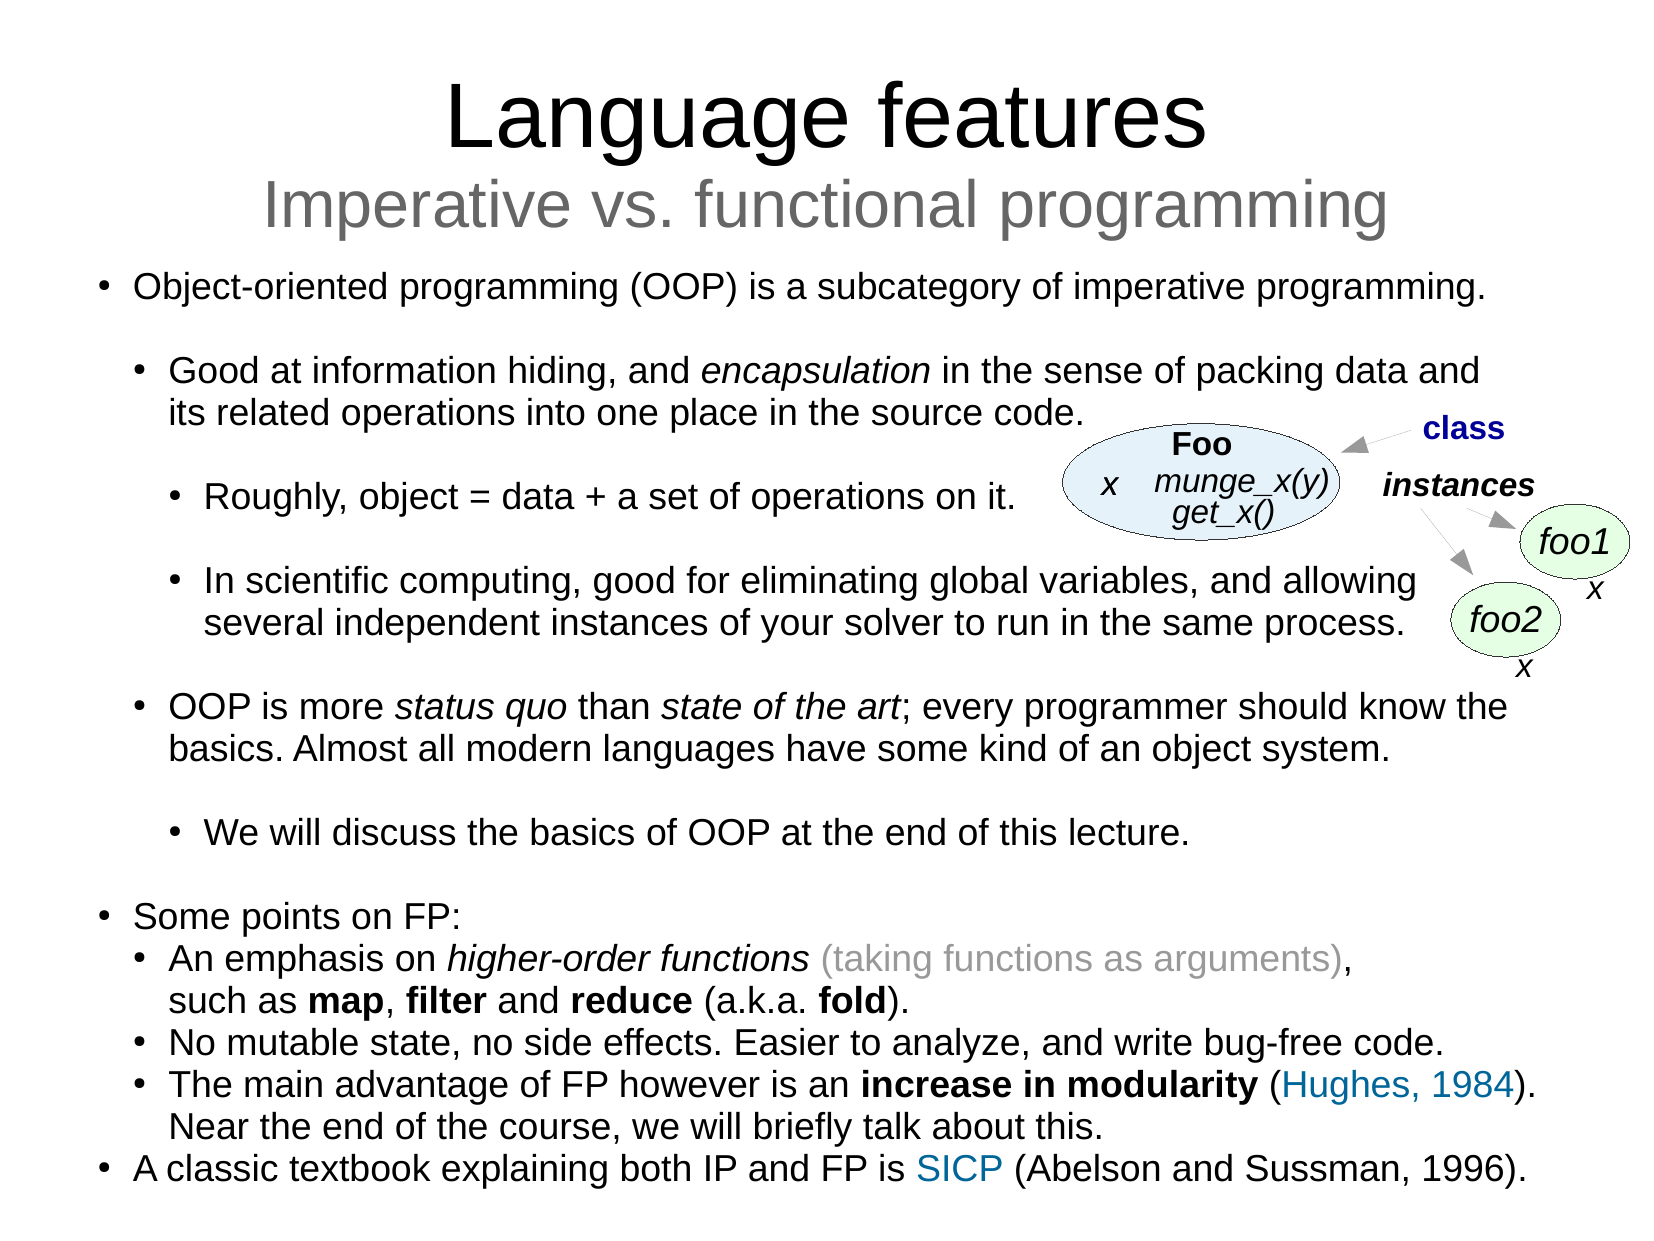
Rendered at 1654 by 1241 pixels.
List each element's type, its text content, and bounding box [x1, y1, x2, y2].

text_box instances [1368, 458, 1551, 512]
text_box [1293, 508, 1326, 526]
text_box get_x() [1157, 508, 1293, 539]
text_box [1062, 426, 1157, 538]
text_box x [1572, 562, 1619, 615]
text_box class [1407, 401, 1521, 455]
text_box Foo [1156, 417, 1248, 454]
text_box Object-oriented programming (OOP) is a subcategory of imperative programming. Good at information hiding, and encapsulation in the sense of packing data and its related operations into one place in the source code. Roughly, object = data + a set of operations on it. In scientific computing, good for eliminating global variables, and allowing several independent instances of your solver to run in the same process. OOP is more status quo than state of the art; every programmer should know the basics. Almost all modern languages have some kind of an object system. We will discuss the basics of OOP at the end of this lecture. Some points on FP: An emphasis on higher-order functions (taking functions as arguments), such as map, filter and reduce (a.k.a. fold). No mutable state, no side effects. Easier to analyze, and write bug-free code. The main advantage of FP however is an increase in modularity (Hughes, 1984). Near the end of the course, we will briefly talk about this. A classic textbook explaining both IP and FP is SICP (Abelson and Sussman, 1996). [82, 258, 1561, 1197]
text_box x [1086, 458, 1134, 511]
text_box foo2 [1450, 582, 1561, 657]
text_box munge_x(y) [1139, 454, 1352, 508]
title Language features Imperative vs. functional programming [82, 49, 1571, 257]
text_box foo1 [1519, 504, 1630, 579]
text_box x [1501, 640, 1548, 693]
text_box [1248, 427, 1323, 454]
